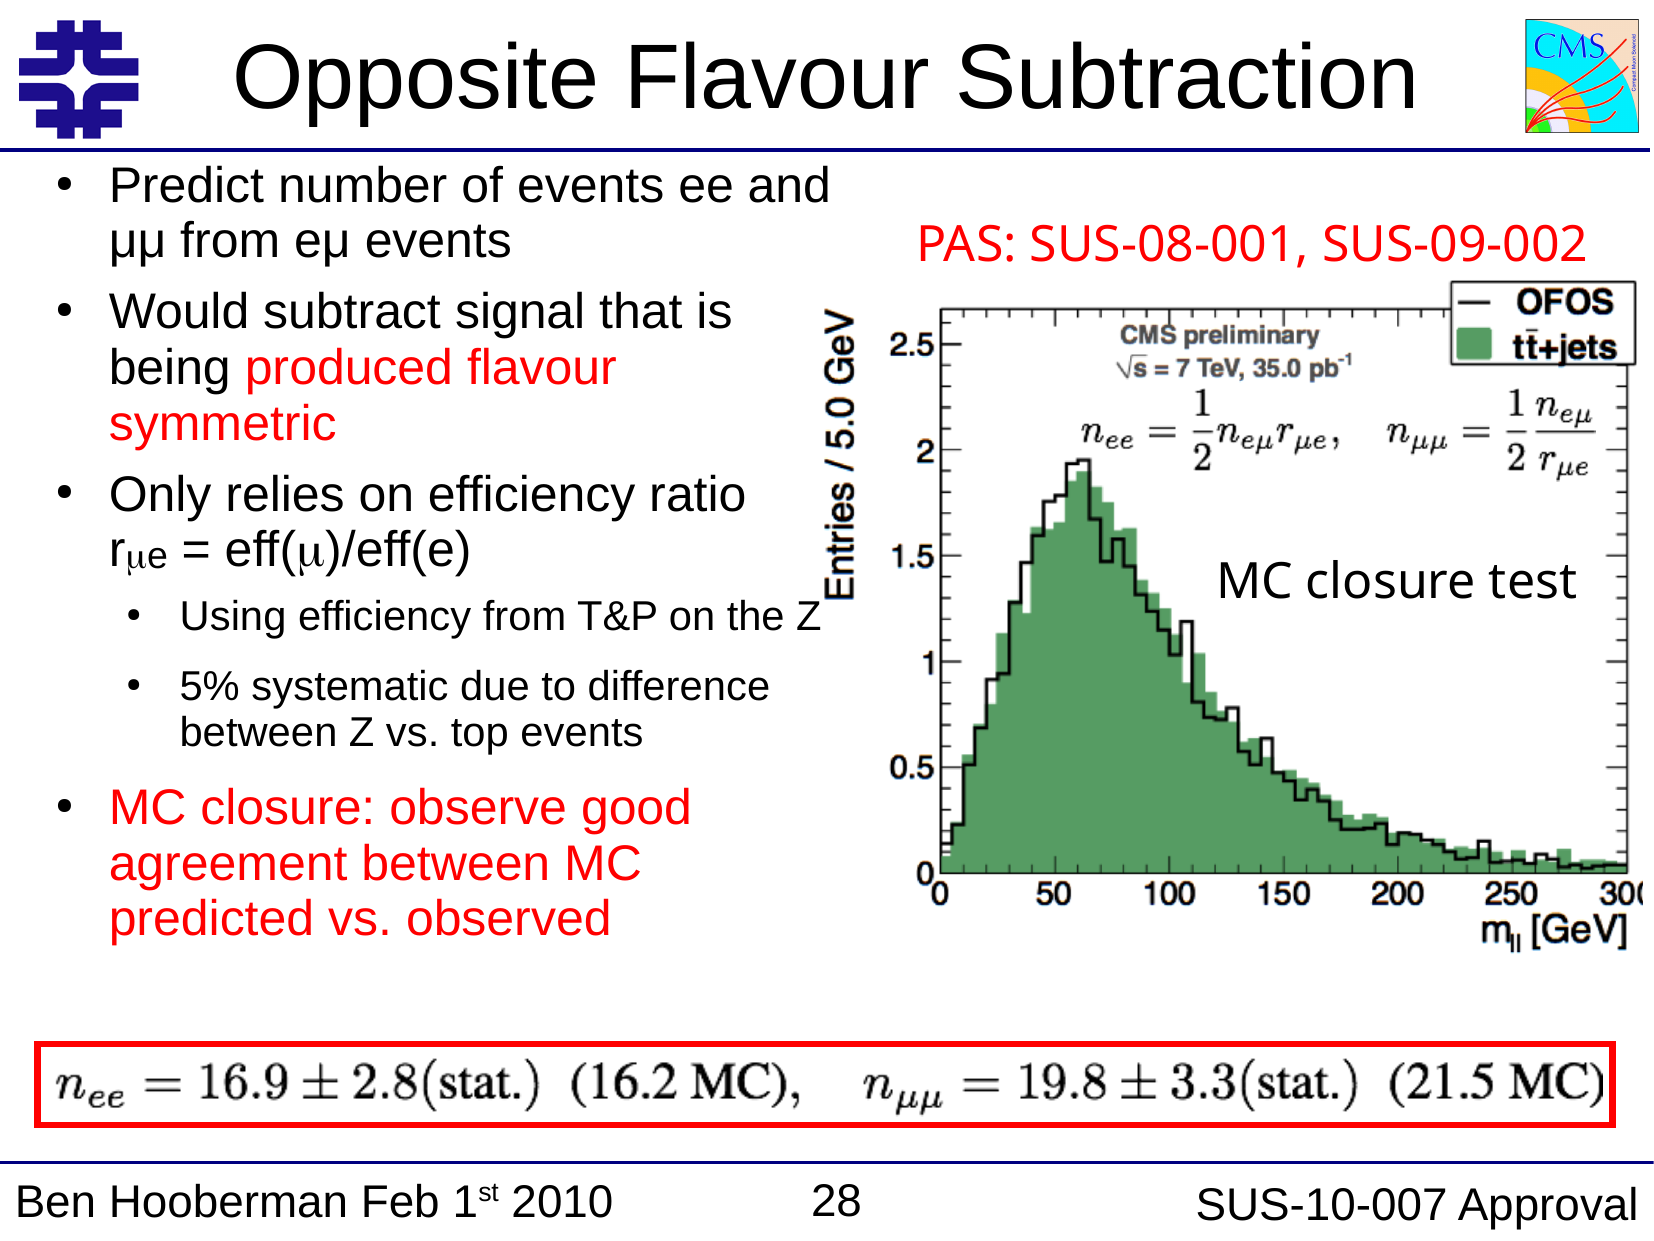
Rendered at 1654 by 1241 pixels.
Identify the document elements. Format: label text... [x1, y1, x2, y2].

list Predict number of events ee and μμ from eμ events Would subtract signal that is being produced flavour symmetric Only relies on efficiency ratio rme = eff(m)/eff(e) Using efficiency from T&P on the Z 5% systematic due to difference between Z vs. top events MC closure: observe good agreement between MC predicted vs. observed [37, 157, 844, 1131]
text_box PAS: SUS-08-001, SUS-09-002 [916, 207, 1589, 276]
title Opposite Flavour Subtraction [0, 0, 1654, 154]
picture [844, 1047, 1603, 1117]
picture [844, 274, 1643, 962]
text_box MC closure test [1215, 545, 1578, 614]
